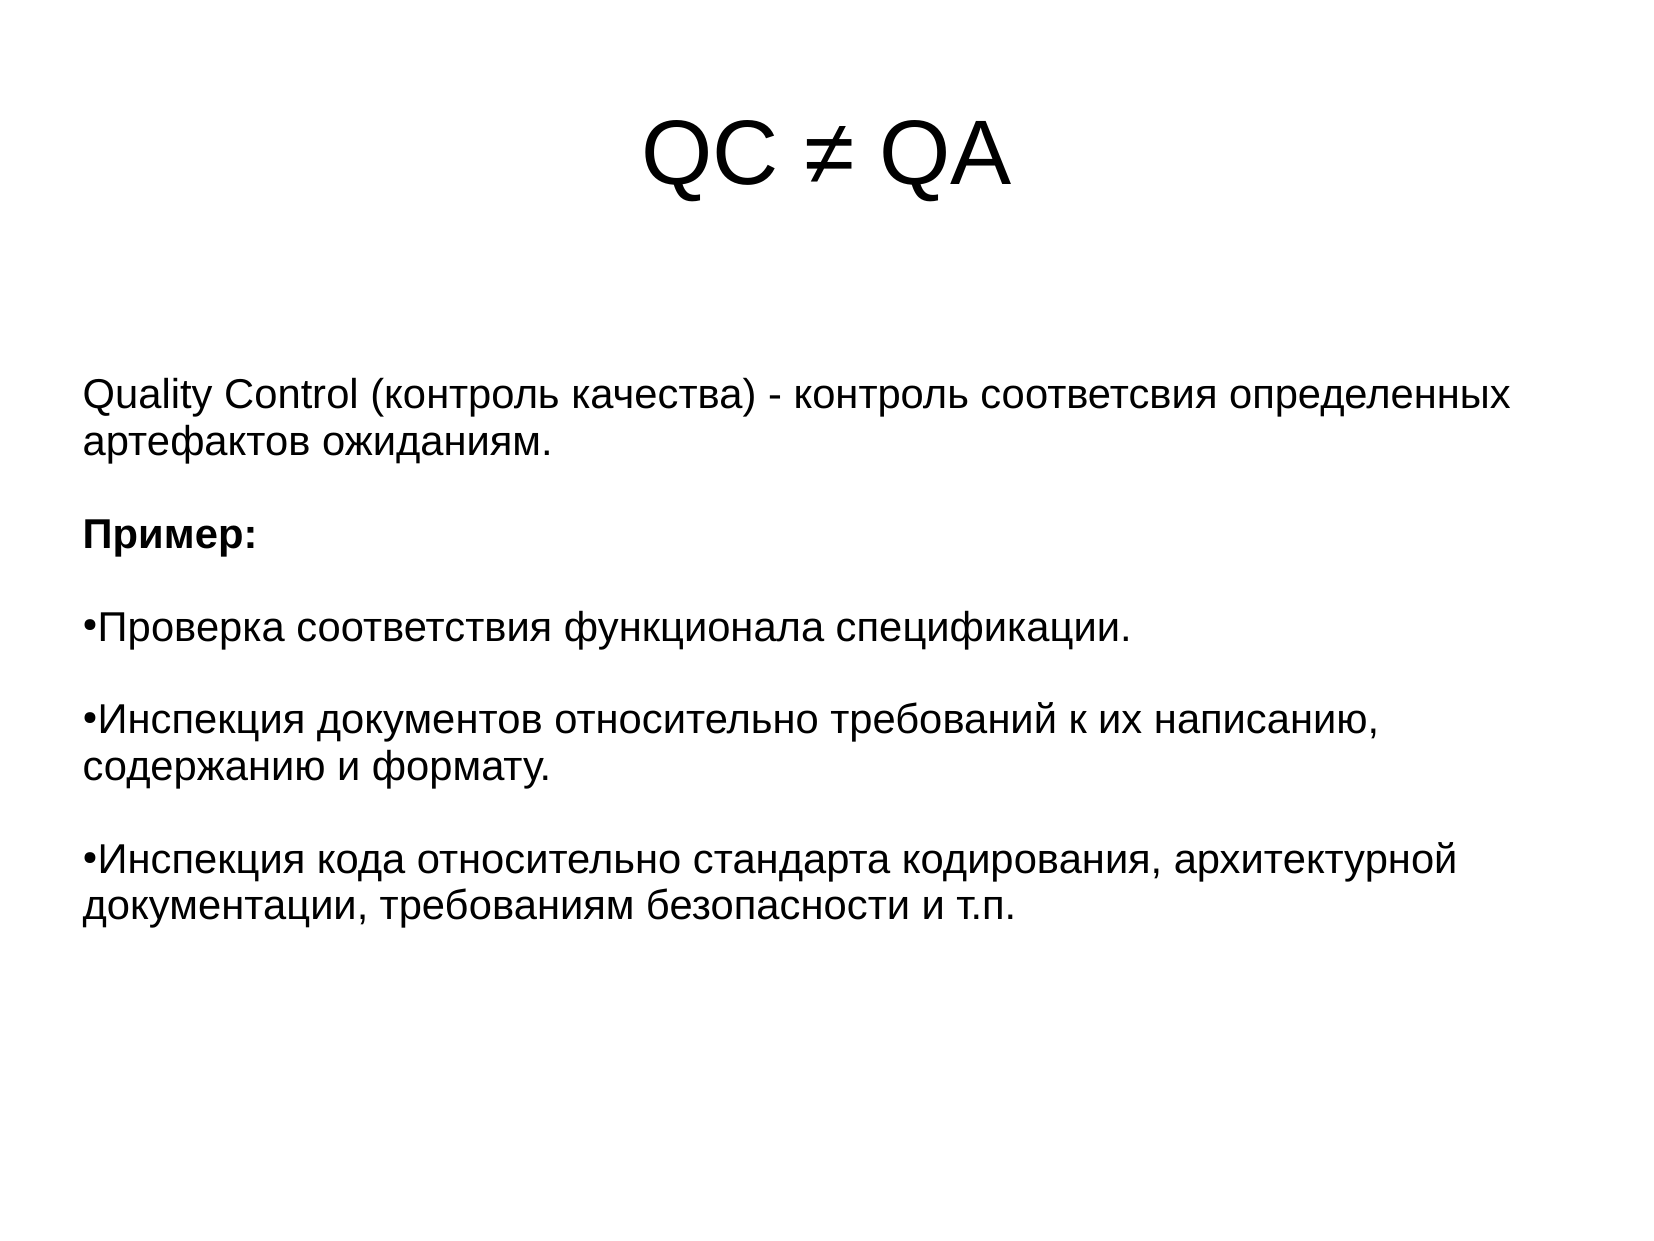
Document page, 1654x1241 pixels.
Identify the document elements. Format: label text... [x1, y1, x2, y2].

title QC ≠ QA [82, 49, 1571, 257]
subtitle Quality Control (контроль качества) - контроль соответсвия определенных артефактов ожиданиям. Пример: Проверка соответствия функционала спецификации. Инспекция документов относительно требований к их написанию, содержанию и формату. Инспекция кода относительно стандарта кодирования, архитектурной документации, требованиям безопасности и т.п. [82, 290, 1538, 1010]
